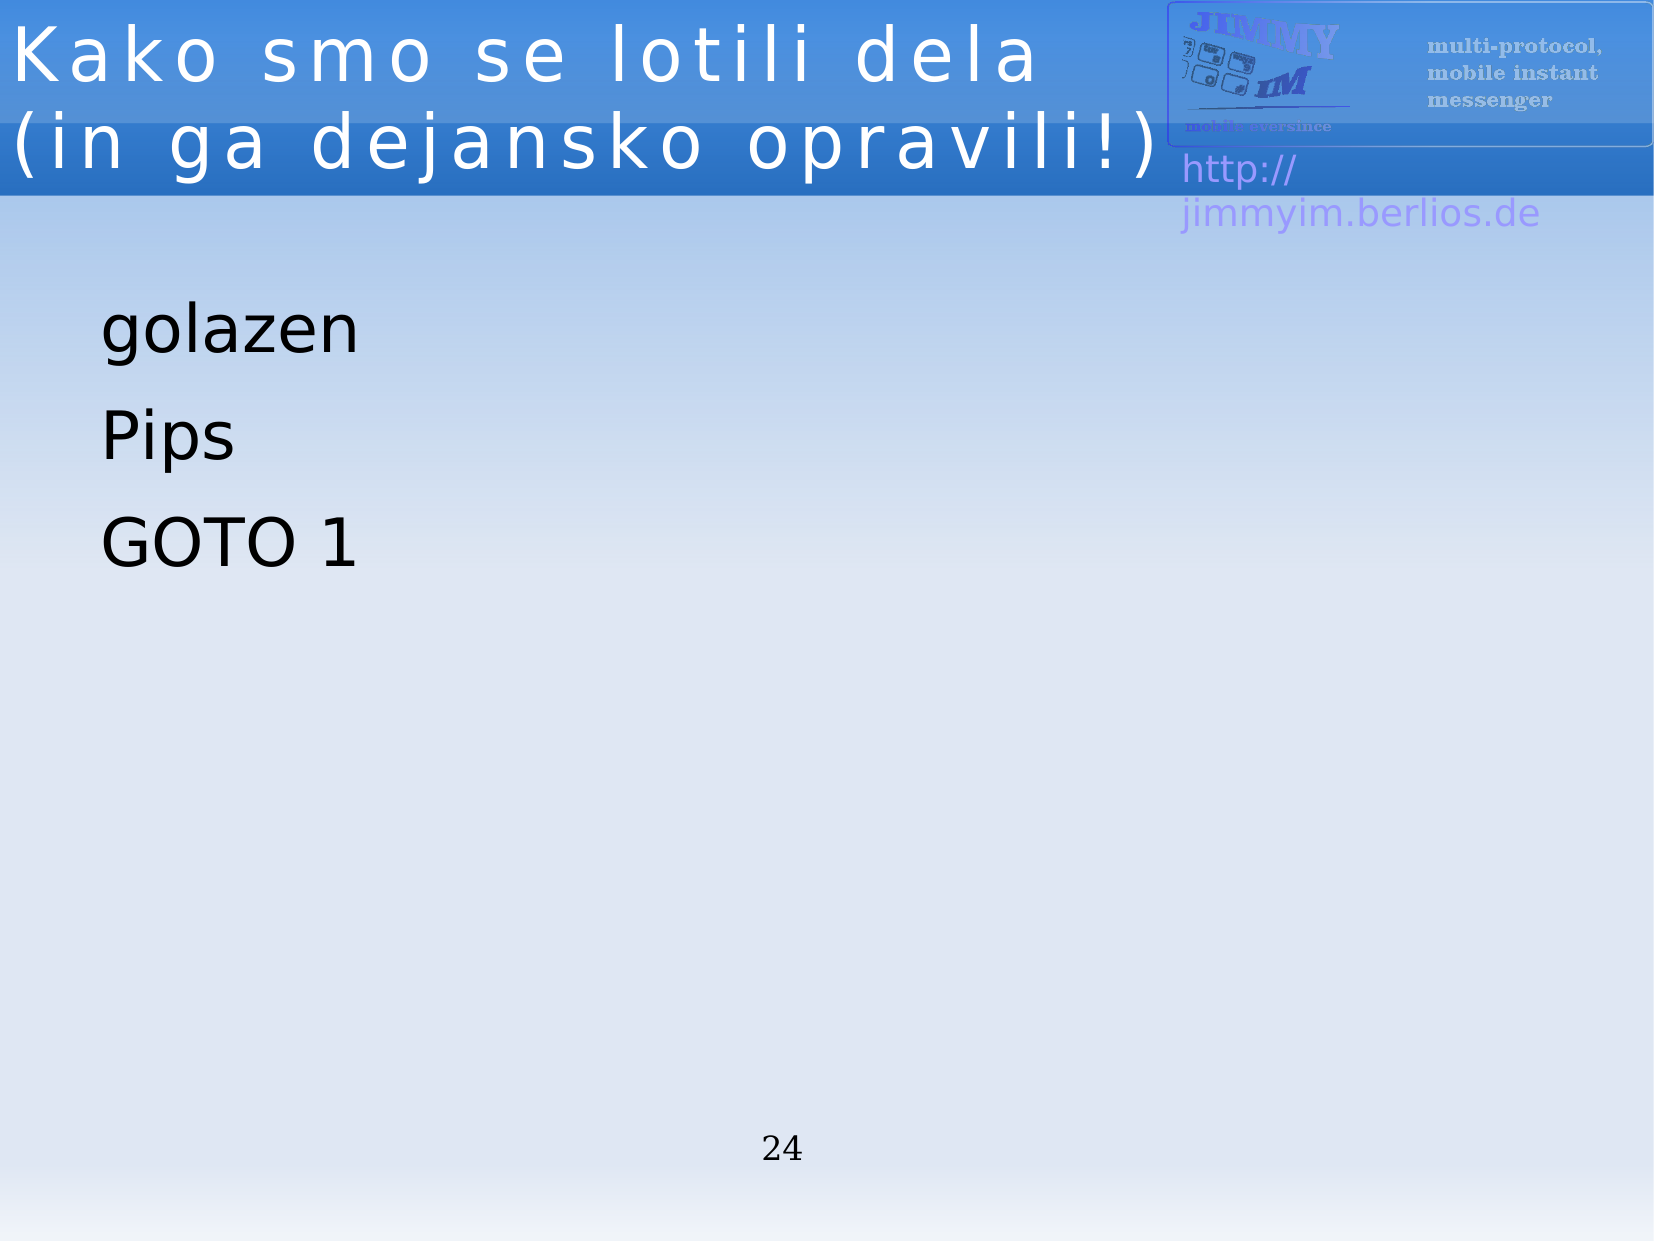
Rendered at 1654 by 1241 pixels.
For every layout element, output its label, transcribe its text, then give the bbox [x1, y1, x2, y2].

picture [0, 0, 1654, 1241]
title Kako smo se lotili dela (in ga dejansko opravili!) [11, 7, 1167, 192]
list golazen Pips GOTO 1 [82, 290, 1571, 1094]
